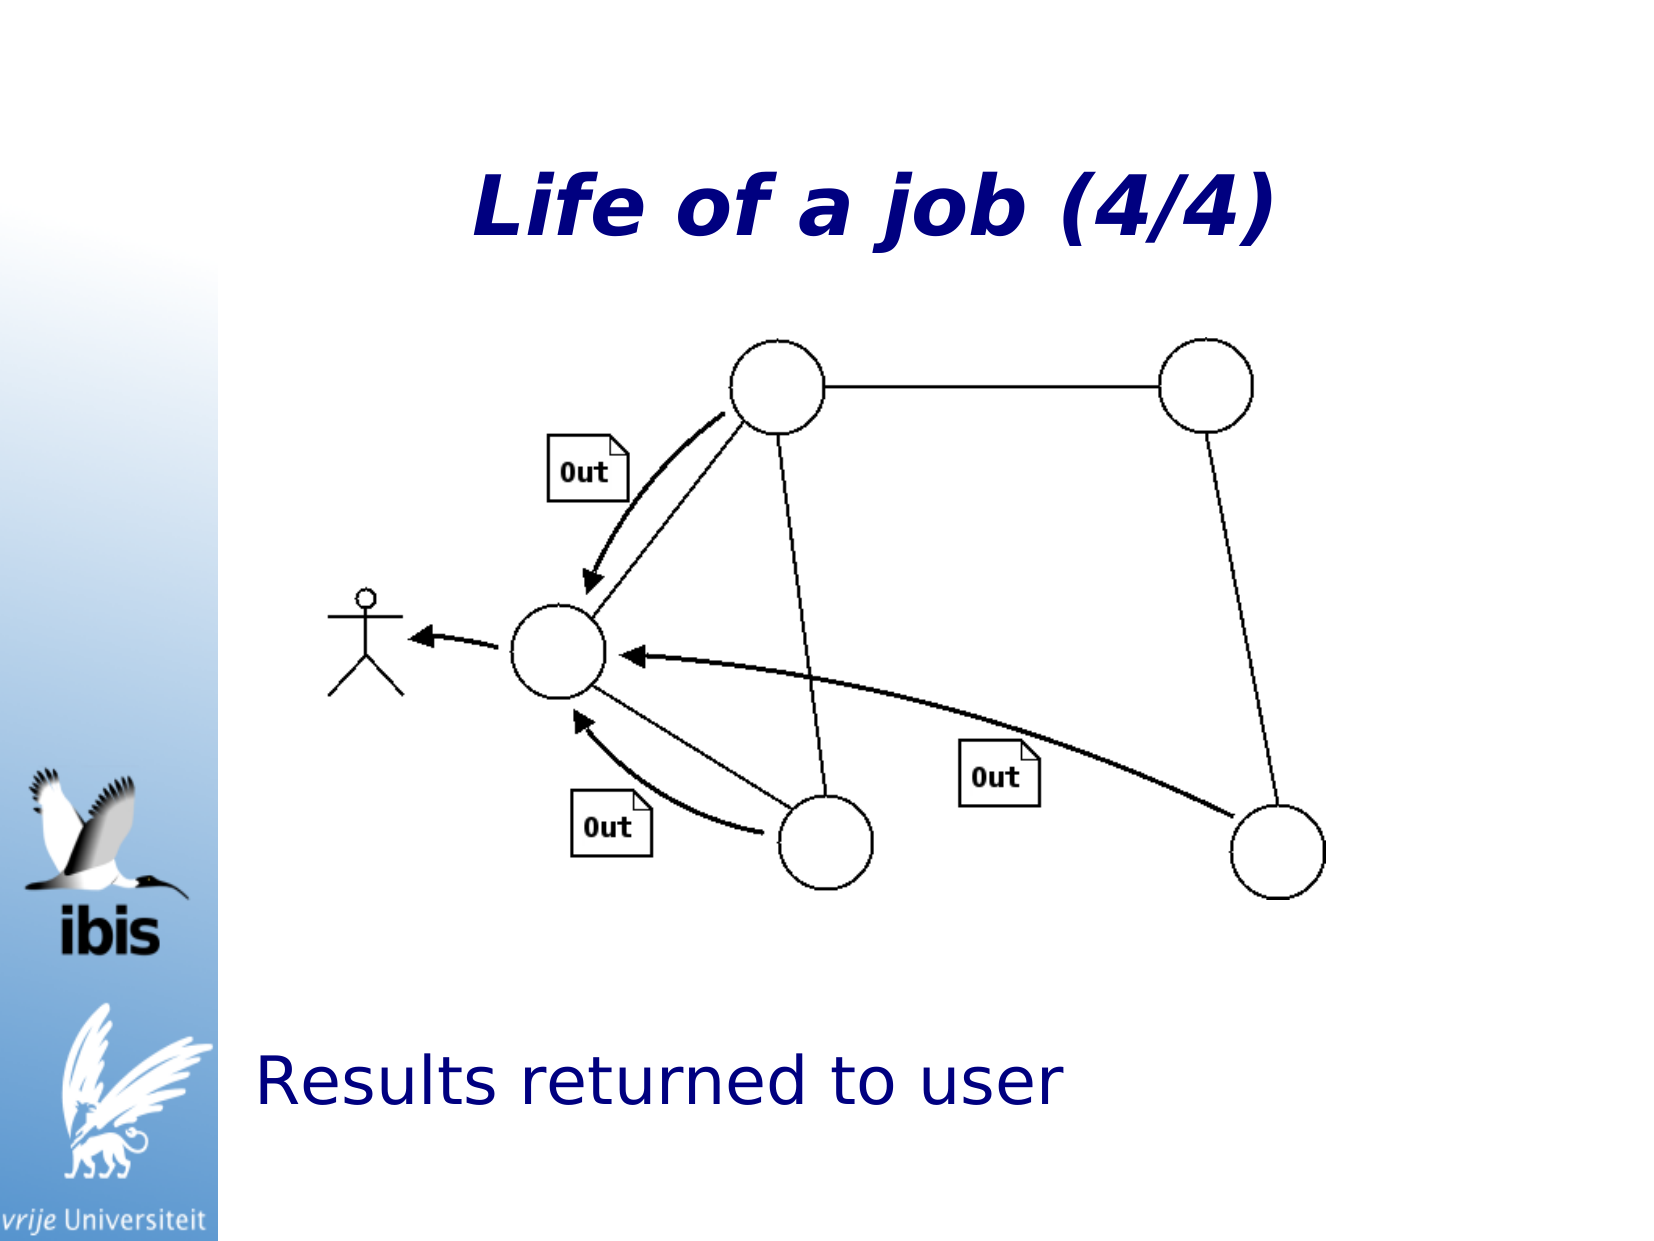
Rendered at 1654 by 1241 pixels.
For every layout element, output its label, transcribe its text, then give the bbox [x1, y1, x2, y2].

list Results returned to user [236, 1042, 1534, 1195]
picture [325, 337, 1326, 901]
title Life of a job (4/4) [219, 102, 1534, 311]
picture [0, 0, 218, 1241]
